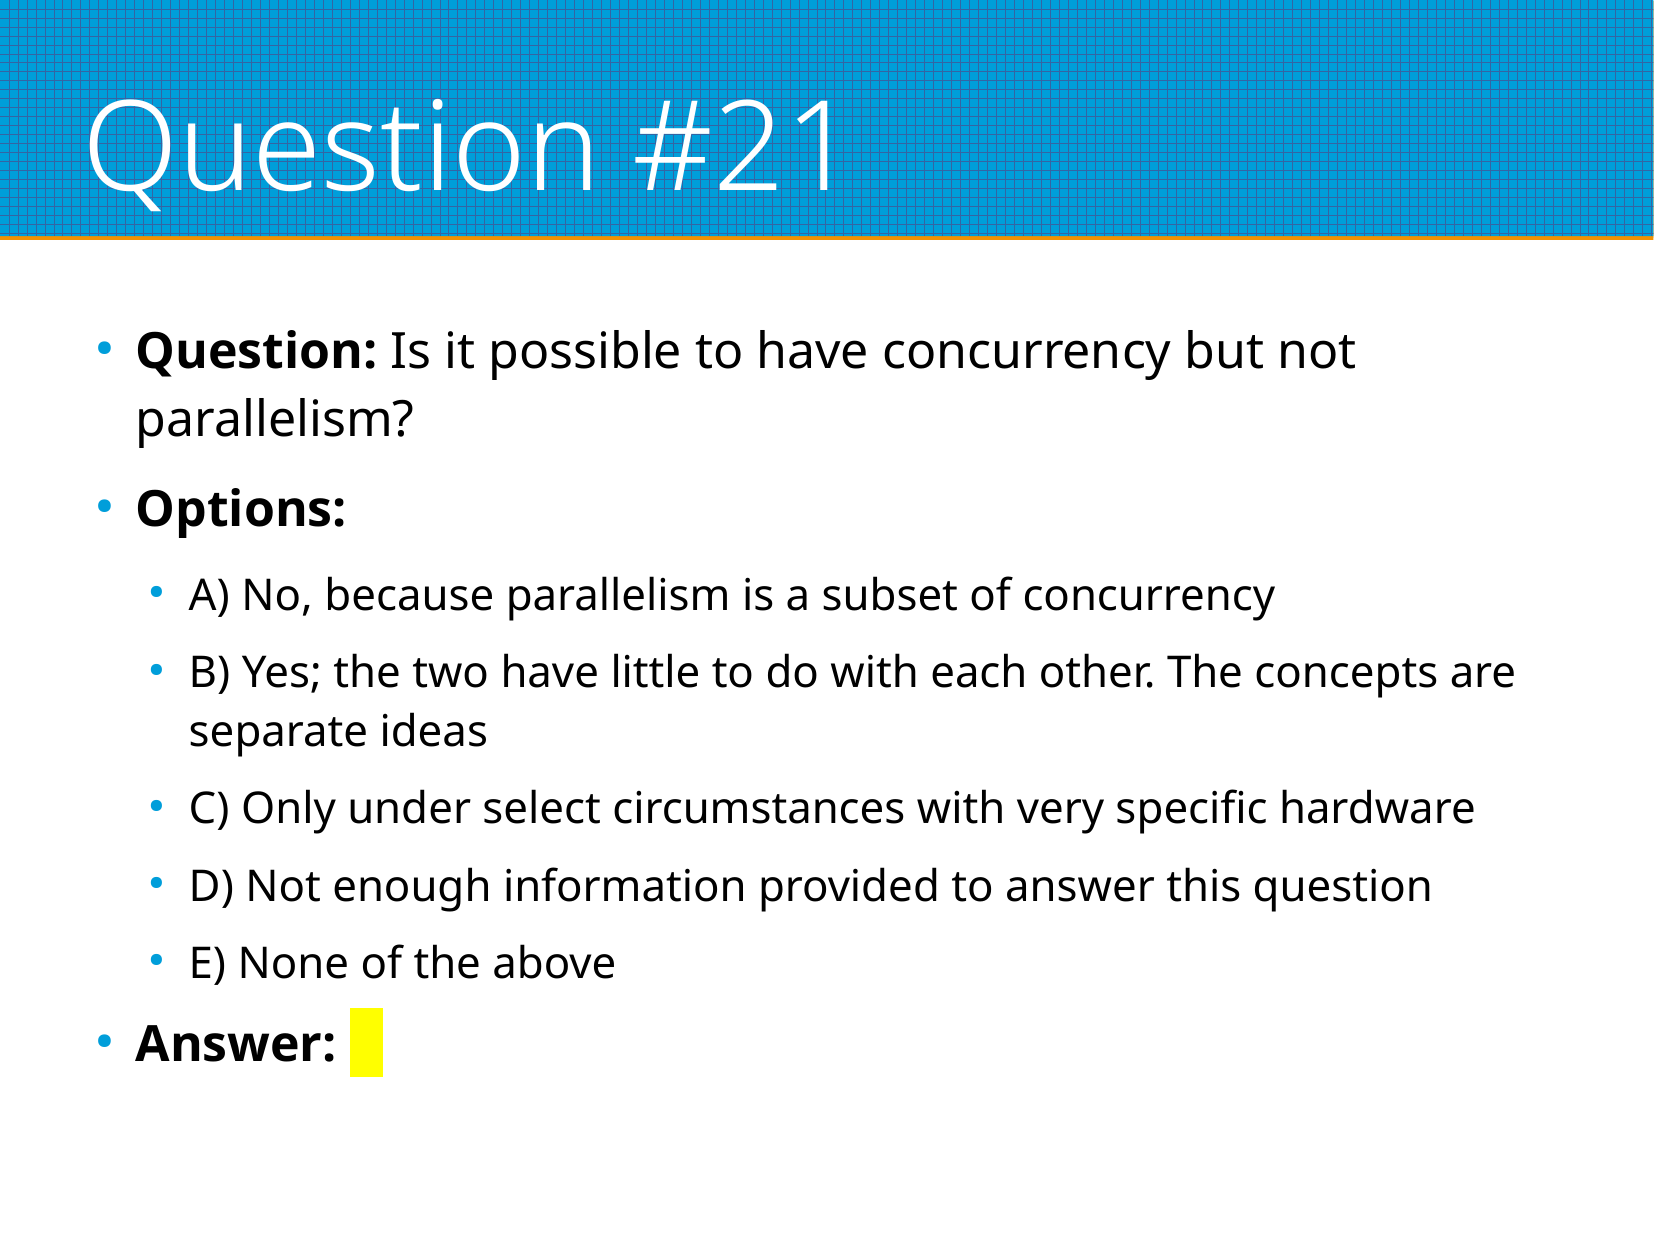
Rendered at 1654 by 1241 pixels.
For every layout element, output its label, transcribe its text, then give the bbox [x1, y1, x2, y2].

title Question #21 [82, 19, 1571, 227]
list Question: Is it possible to have concurrency but not parallelism? Options: A) No, because parallelism is a subset of concurrency B) Yes; the two have little to do with each other. The concepts are separate ideas C) Only under select circumstances with very specific hardware D) Not enough information provided to answer this question E) None of the above Answer: B [82, 314, 1563, 1081]
